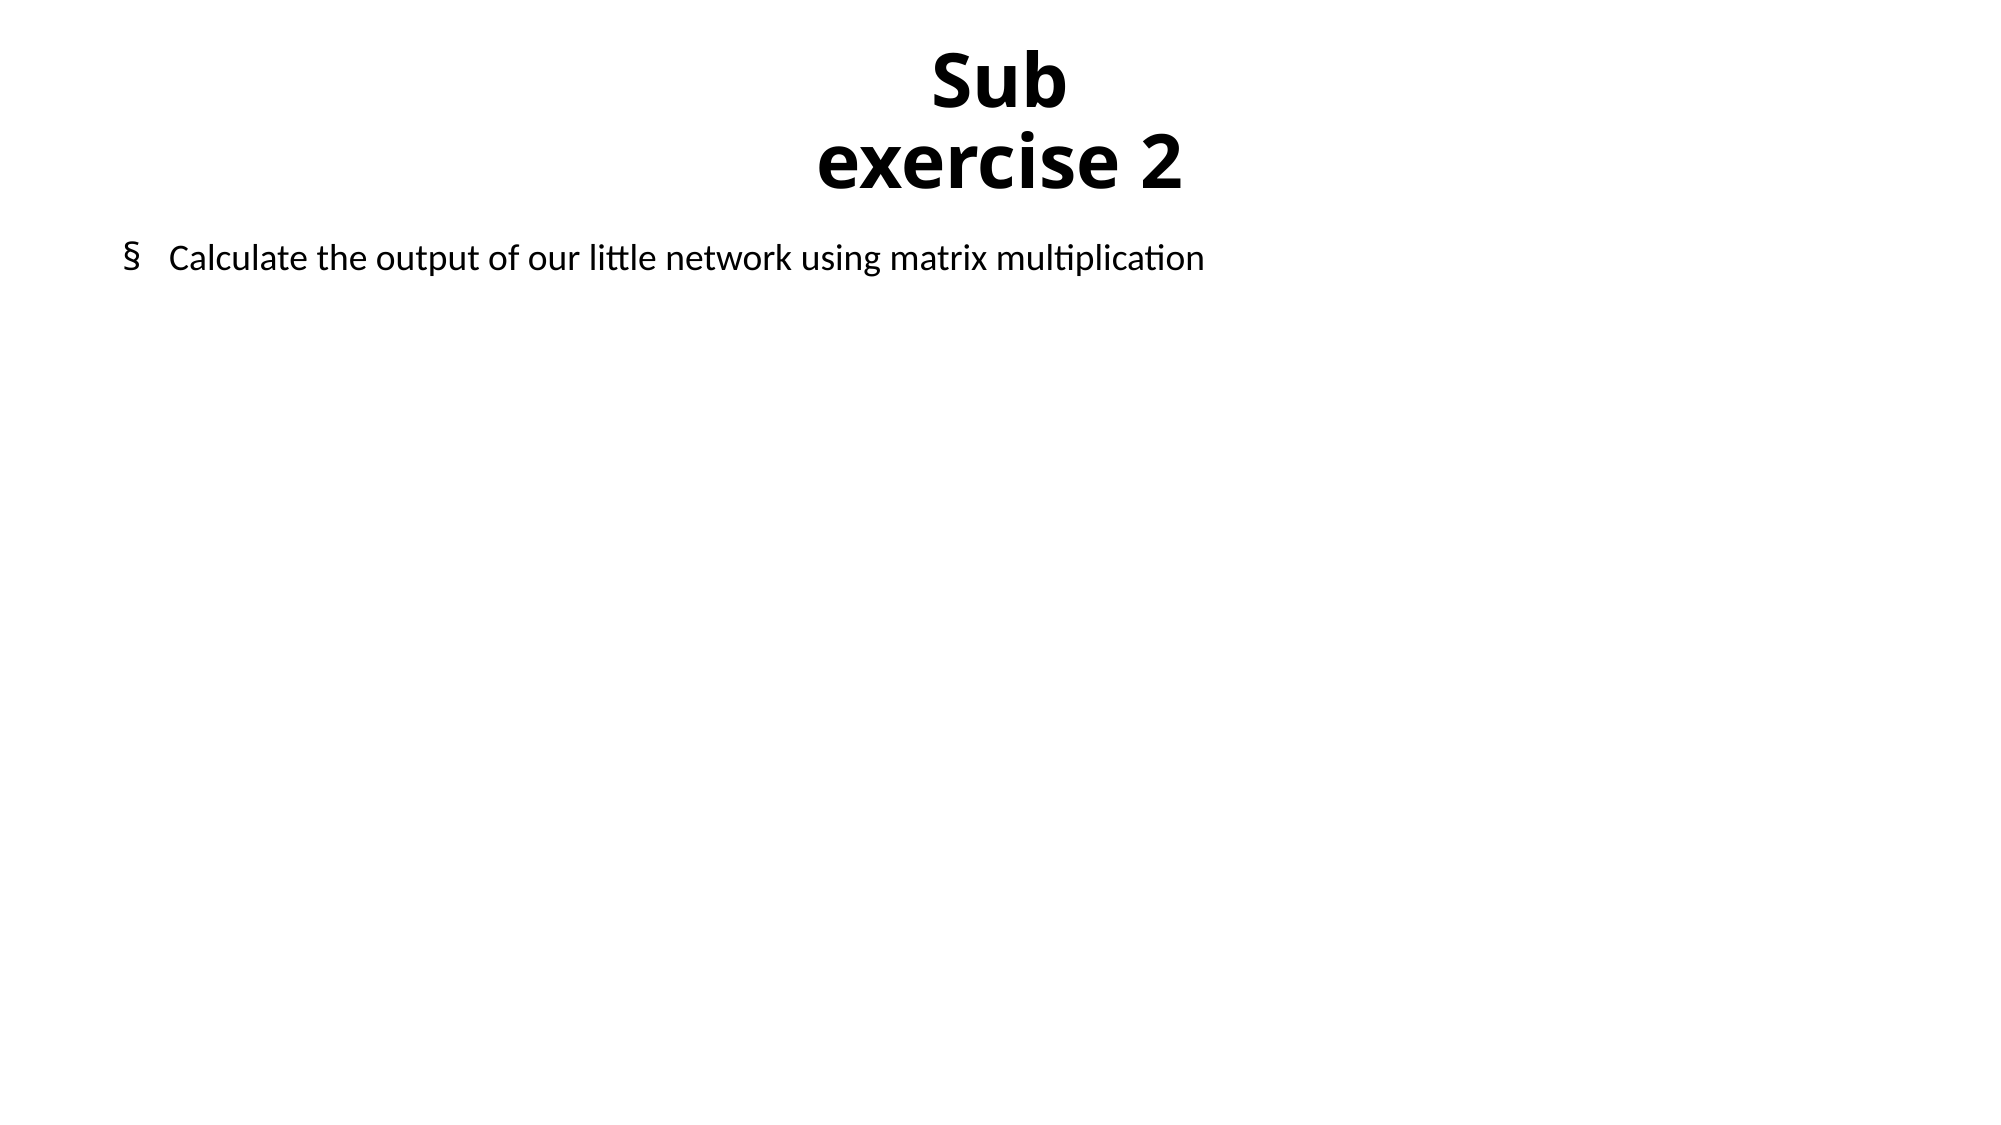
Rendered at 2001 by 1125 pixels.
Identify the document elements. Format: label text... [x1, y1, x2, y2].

title Sub exercise 2 [766, 35, 1234, 139]
text_box Calculate the output of our little network using matrix multiplication [107, 225, 1893, 287]
